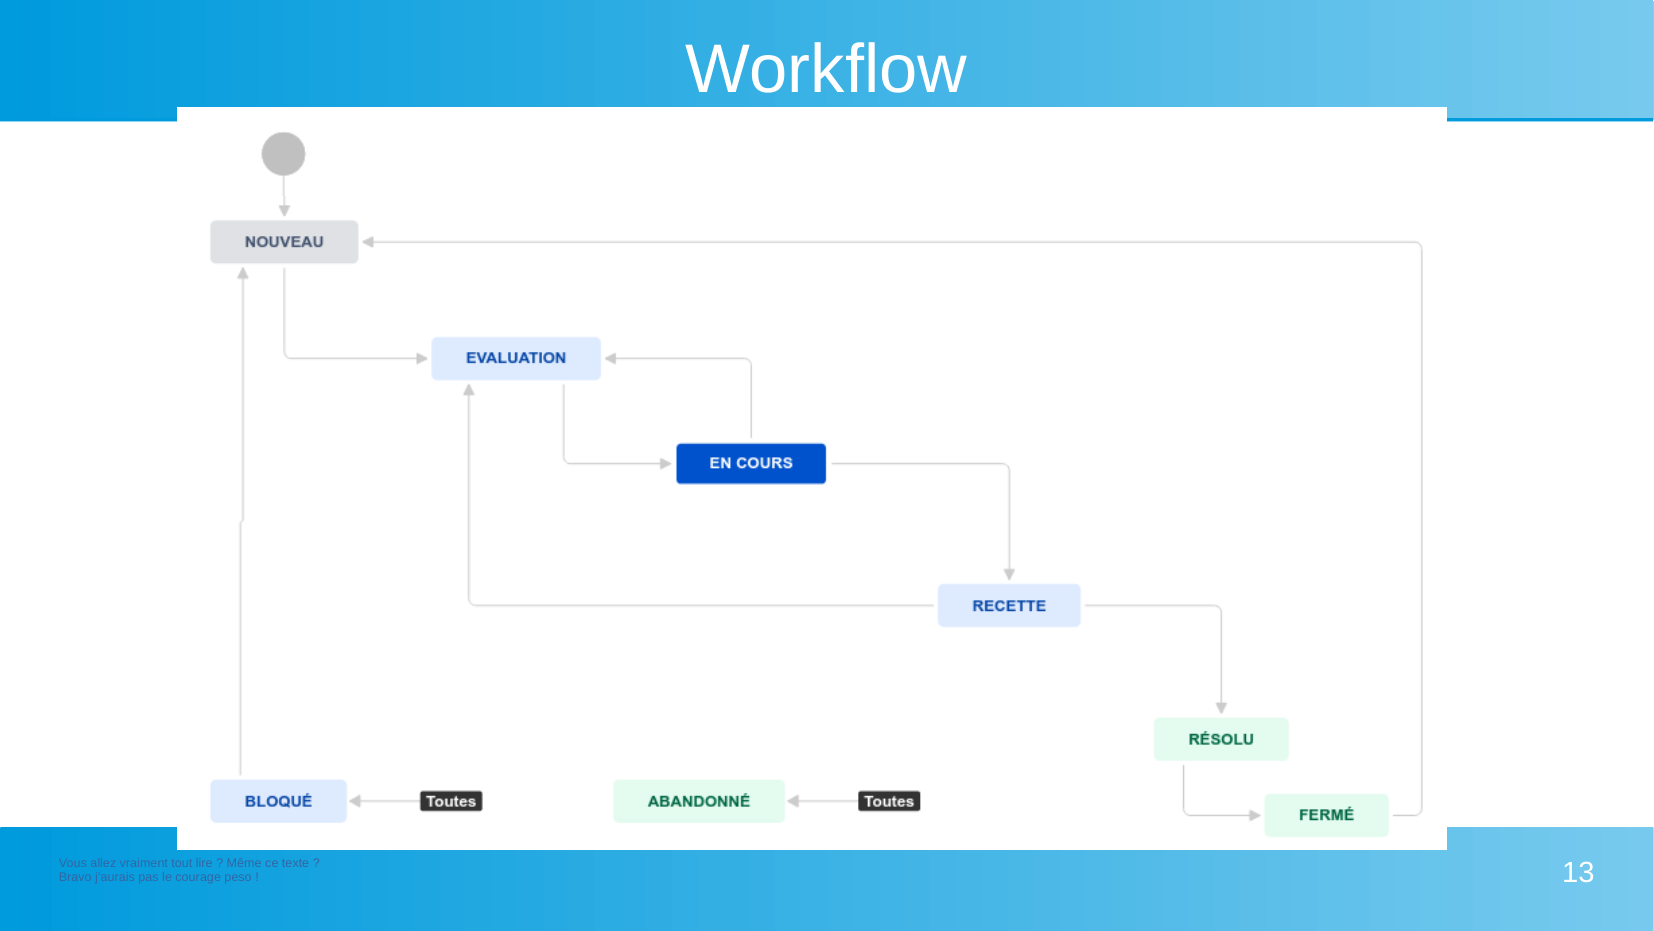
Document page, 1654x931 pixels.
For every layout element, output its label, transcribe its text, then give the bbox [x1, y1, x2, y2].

picture [177, 107, 1447, 850]
title Workflow [59, 29, 1595, 108]
